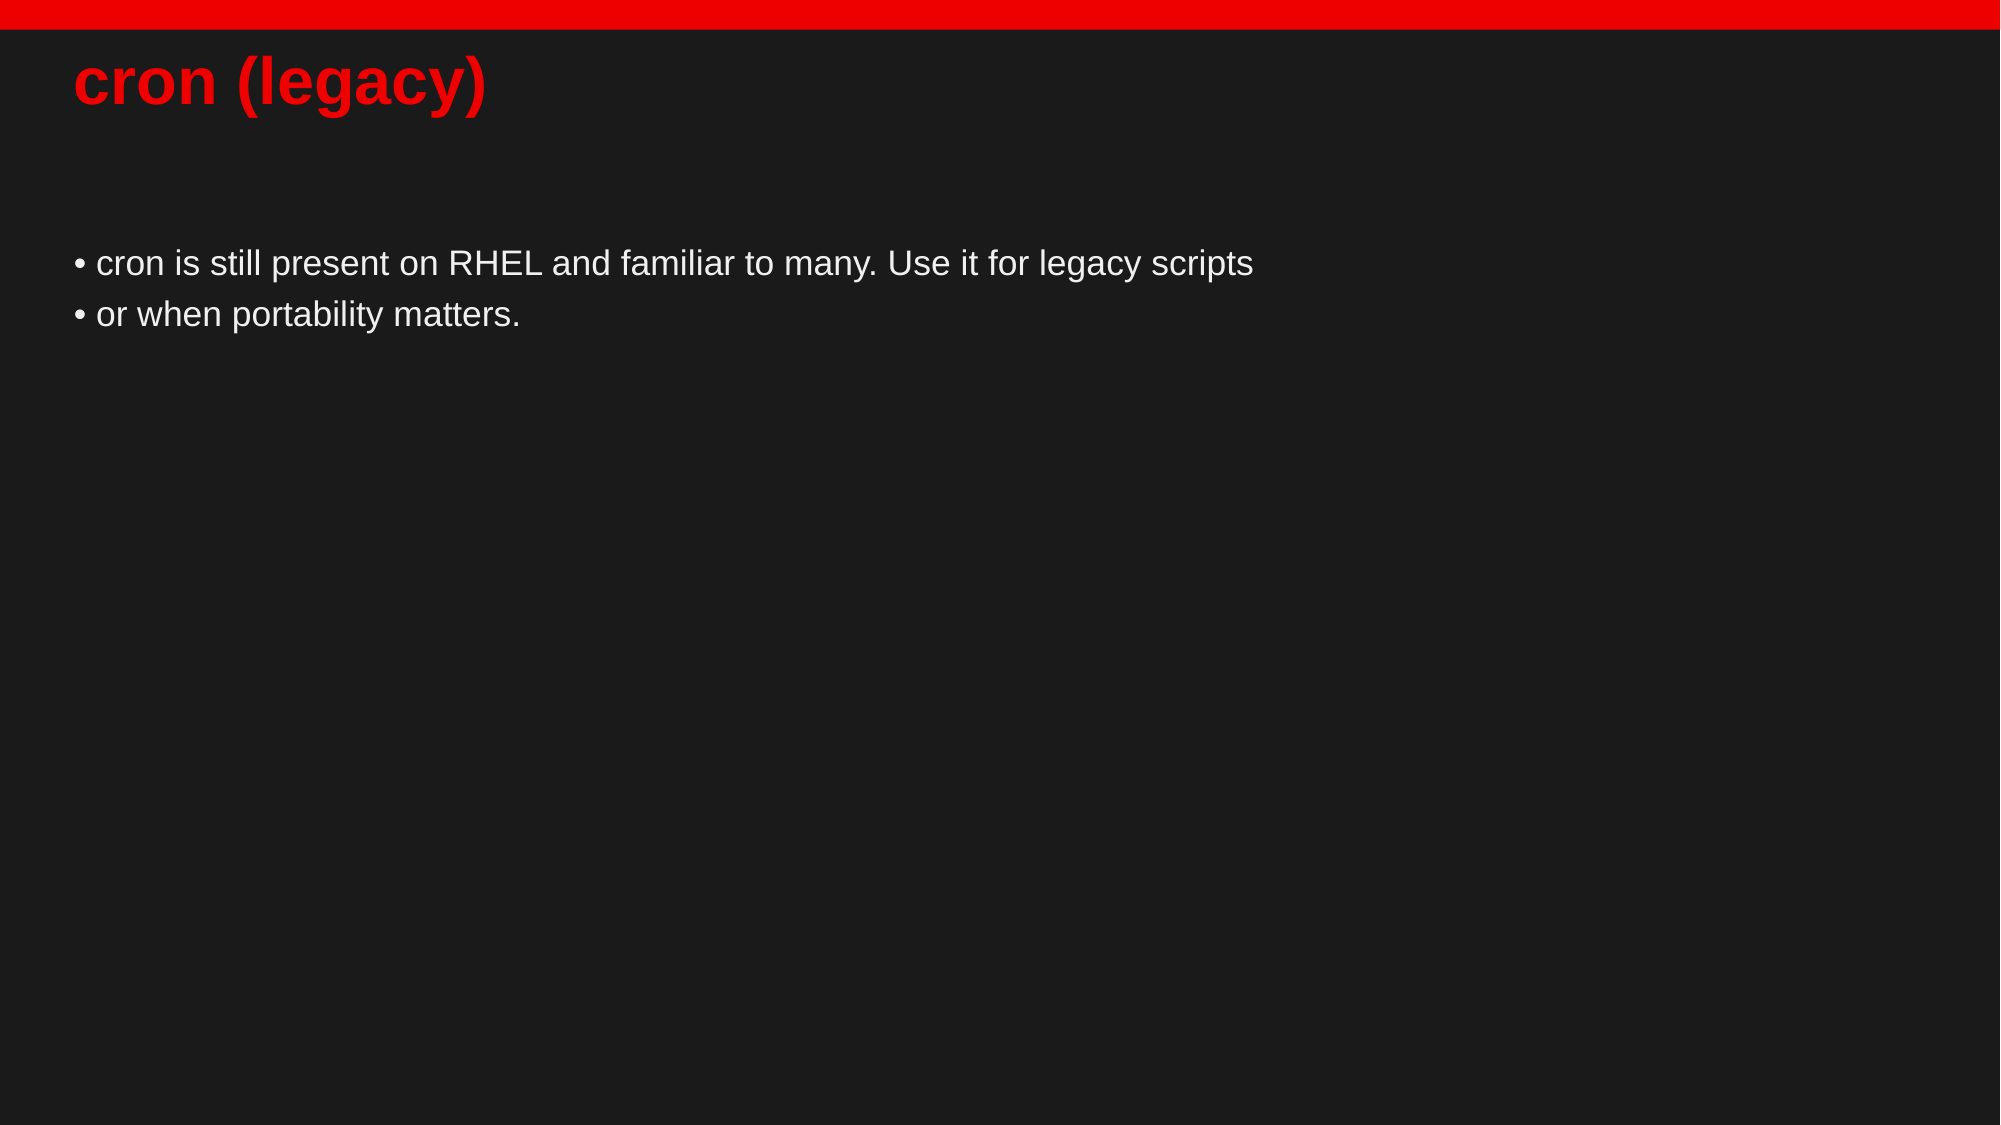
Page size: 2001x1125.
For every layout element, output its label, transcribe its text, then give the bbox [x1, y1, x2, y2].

text_box • cron is still present on RHEL and familiar to many. Use it for legacy scripts • or when portability matters. [59, 236, 1942, 1037]
text_box cron (legacy) [59, 36, 1942, 208]
text_box [0, 0, 2001, 30]
